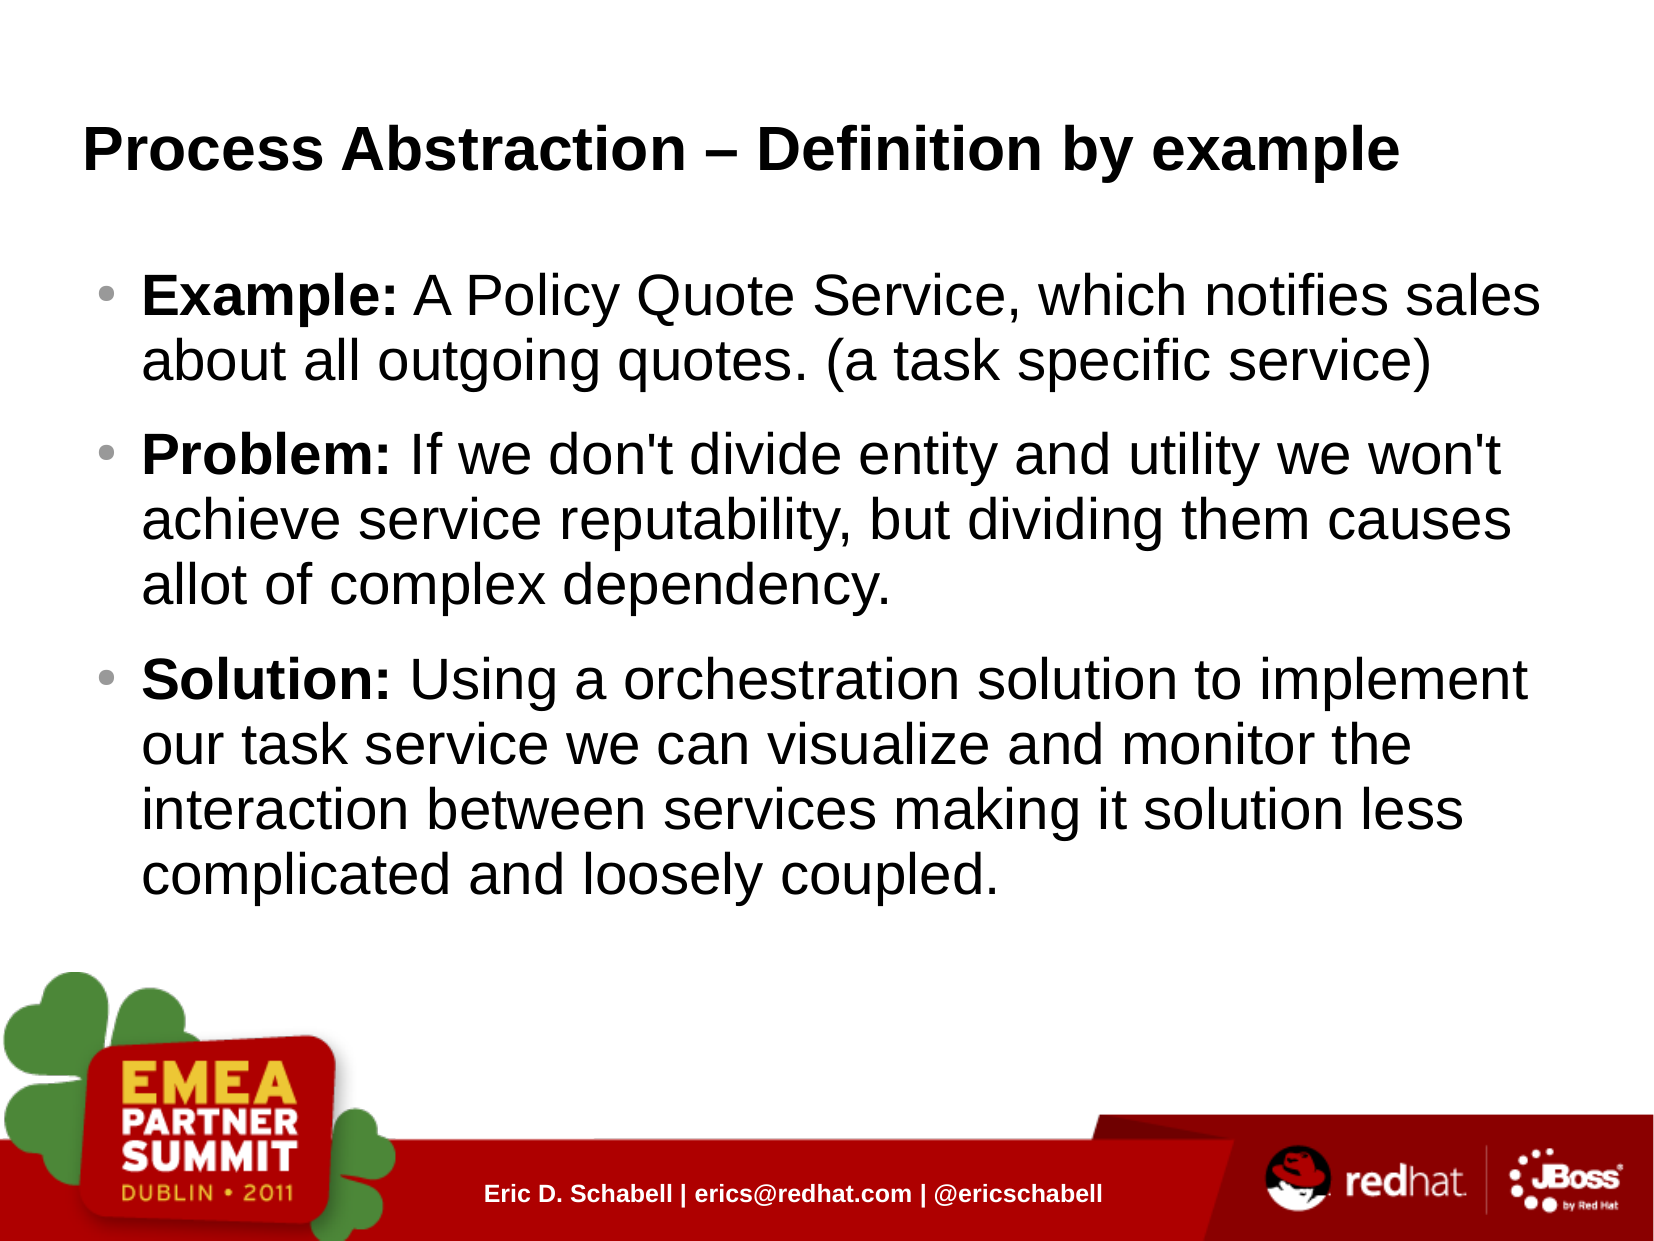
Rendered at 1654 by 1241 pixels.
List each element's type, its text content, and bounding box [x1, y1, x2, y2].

title Process Abstraction – Definition by example [82, 62, 1571, 236]
picture [0, 972, 1654, 1241]
list Example: A Policy Quote Service, which notifies sales about all outgoing quotes. (a task specific service) Problem: If we don't divide entity and utility we won't achieve service reputability, but dividing them causes allot of complex dependency. Solution: Using a orchestration solution to implement our task service we can visualize and monitor the interaction between services making it solution less complicated and loosely coupled. [80, 262, 1570, 1042]
